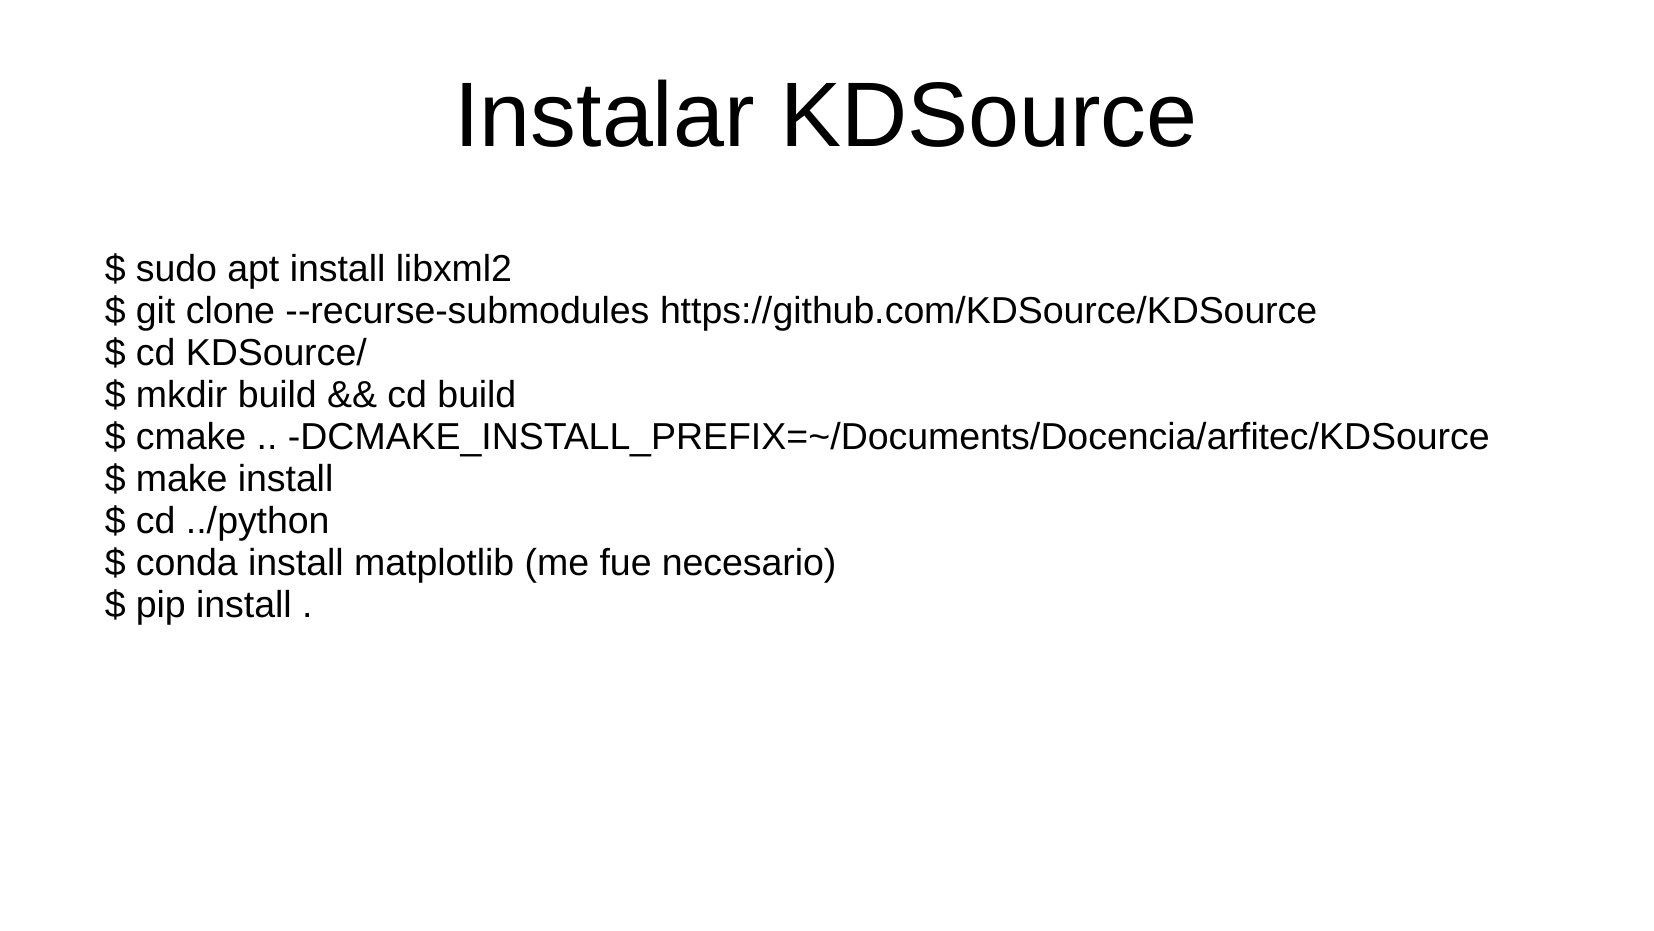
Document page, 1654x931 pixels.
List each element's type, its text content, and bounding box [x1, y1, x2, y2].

text_box $ sudo apt install libxml2 $ git clone --recurse-submodules https://github.com/KDSource/KDSource $ cd KDSource/ $ mkdir build && cd build $ cmake .. -DCMAKE_INSTALL_PREFIX=~/Documents/Docencia/arfitec/KDSource $ make install $ cd ../python $ conda install matplotlib (me fue necesario) $ pip install . [90, 198, 1591, 802]
title Instalar KDSource [82, 37, 1571, 193]
